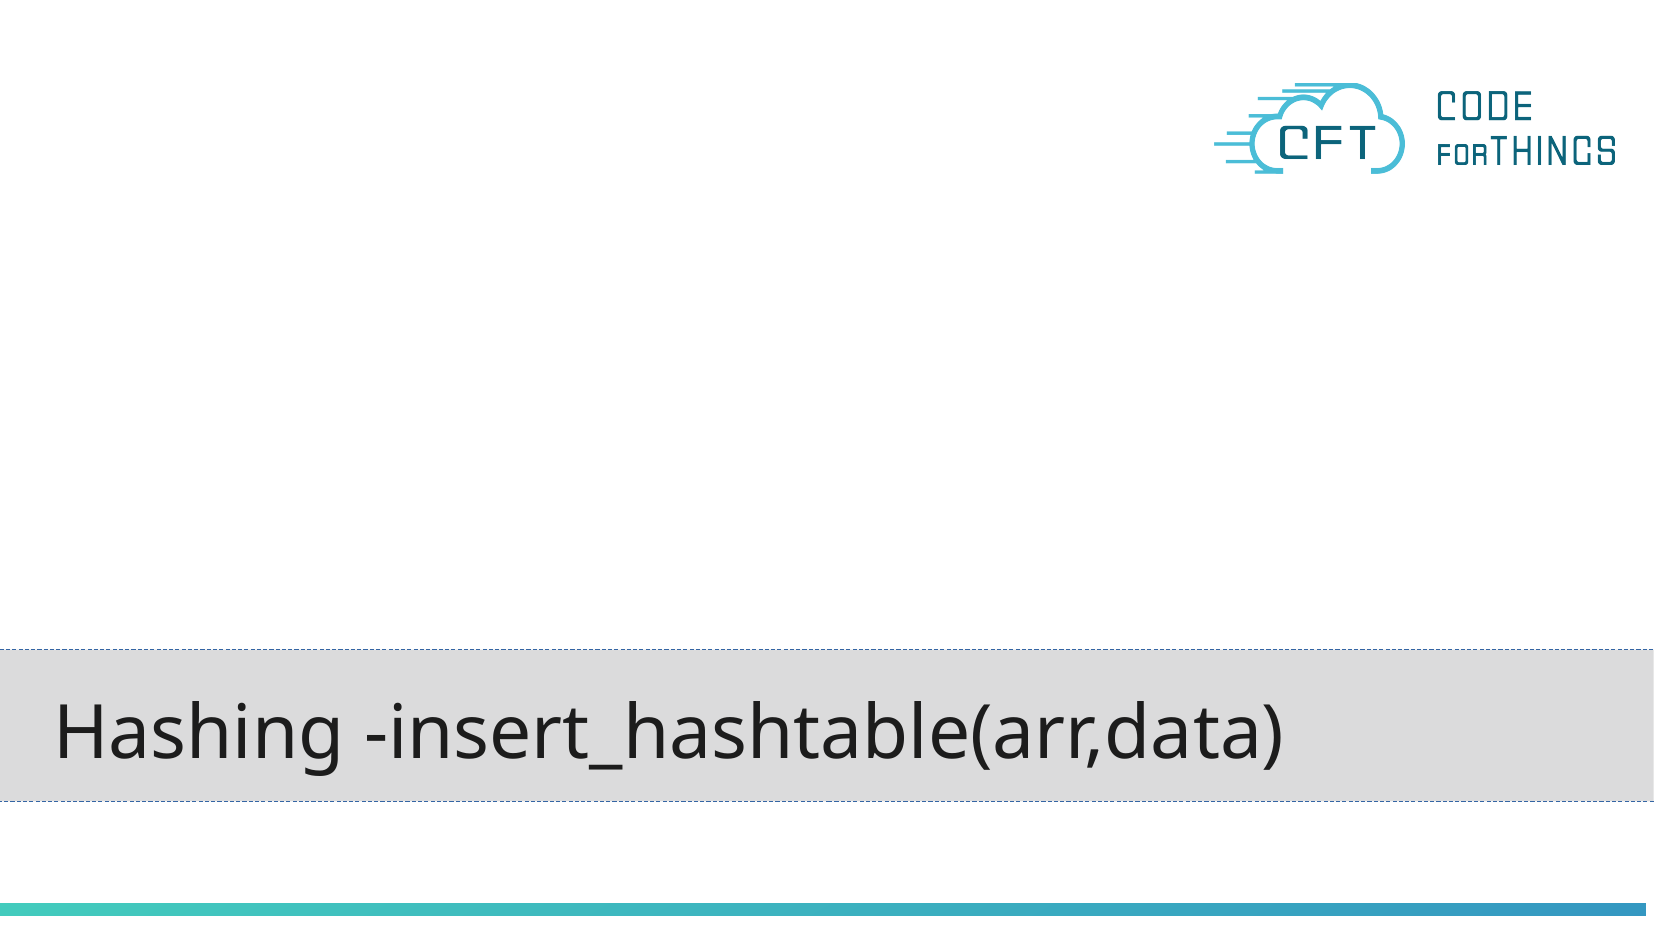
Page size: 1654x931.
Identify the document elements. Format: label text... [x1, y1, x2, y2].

title Hashing -insert_hashtable(arr,data) [53, 641, 1654, 817]
picture [1214, 83, 1615, 174]
